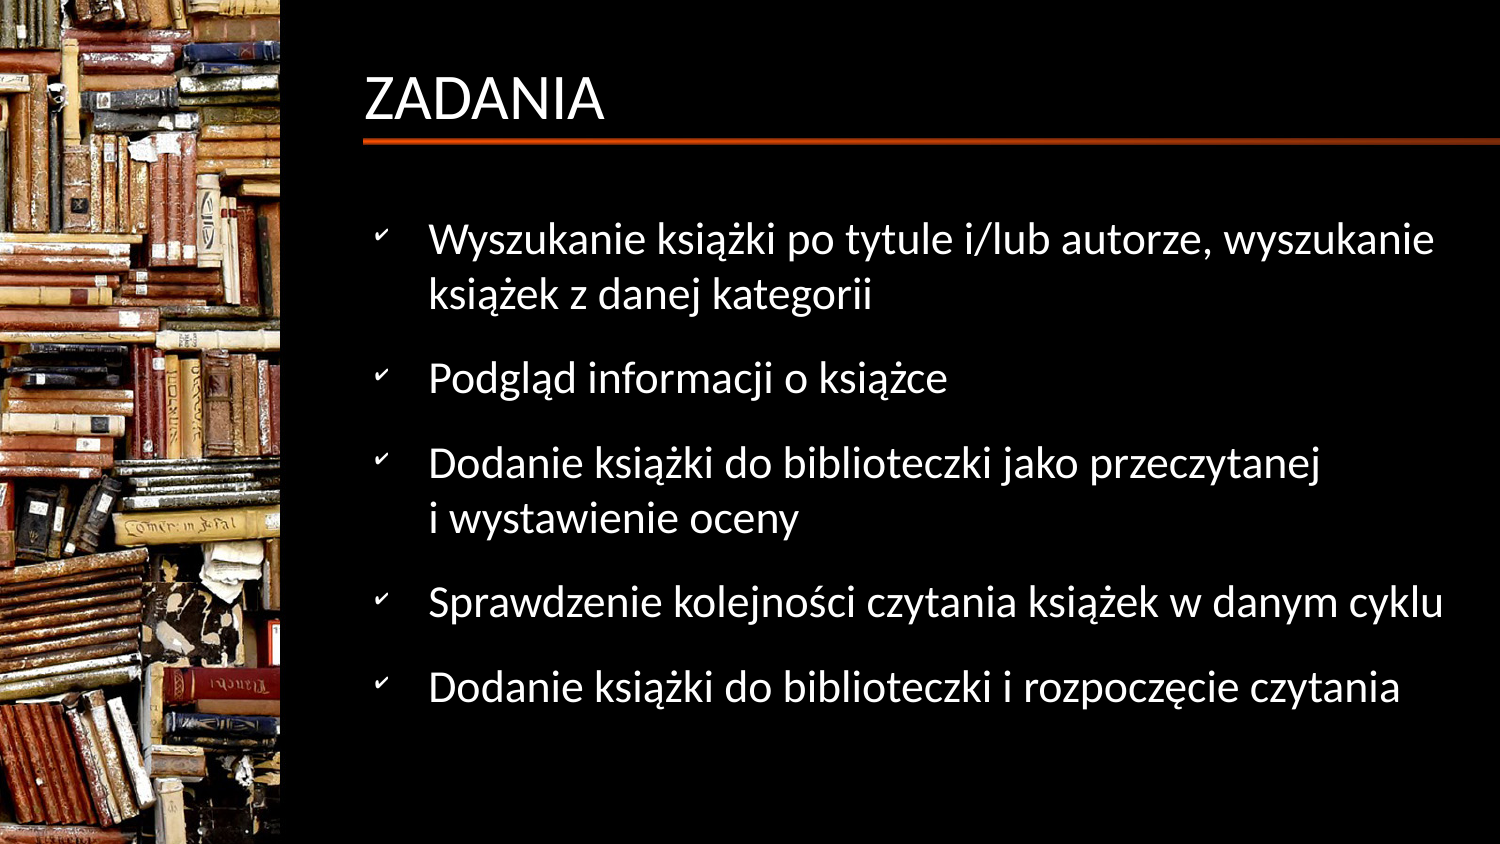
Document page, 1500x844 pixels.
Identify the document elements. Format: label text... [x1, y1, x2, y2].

picture [0, 0, 1500, 844]
list Wyszukanie książki po tytule i/lub autorze, wyszukanie książek z danej kategorii Podgląd informacji o książce Dodanie książki do biblioteczki jako przeczytanej i wystawienie oceny Sprawdzenie kolejności czytania książek w danym cyklu Dodanie książki do biblioteczki i rozpoczęcie czytania [342, 200, 1489, 709]
title ZADANIA [349, 46, 1427, 141]
